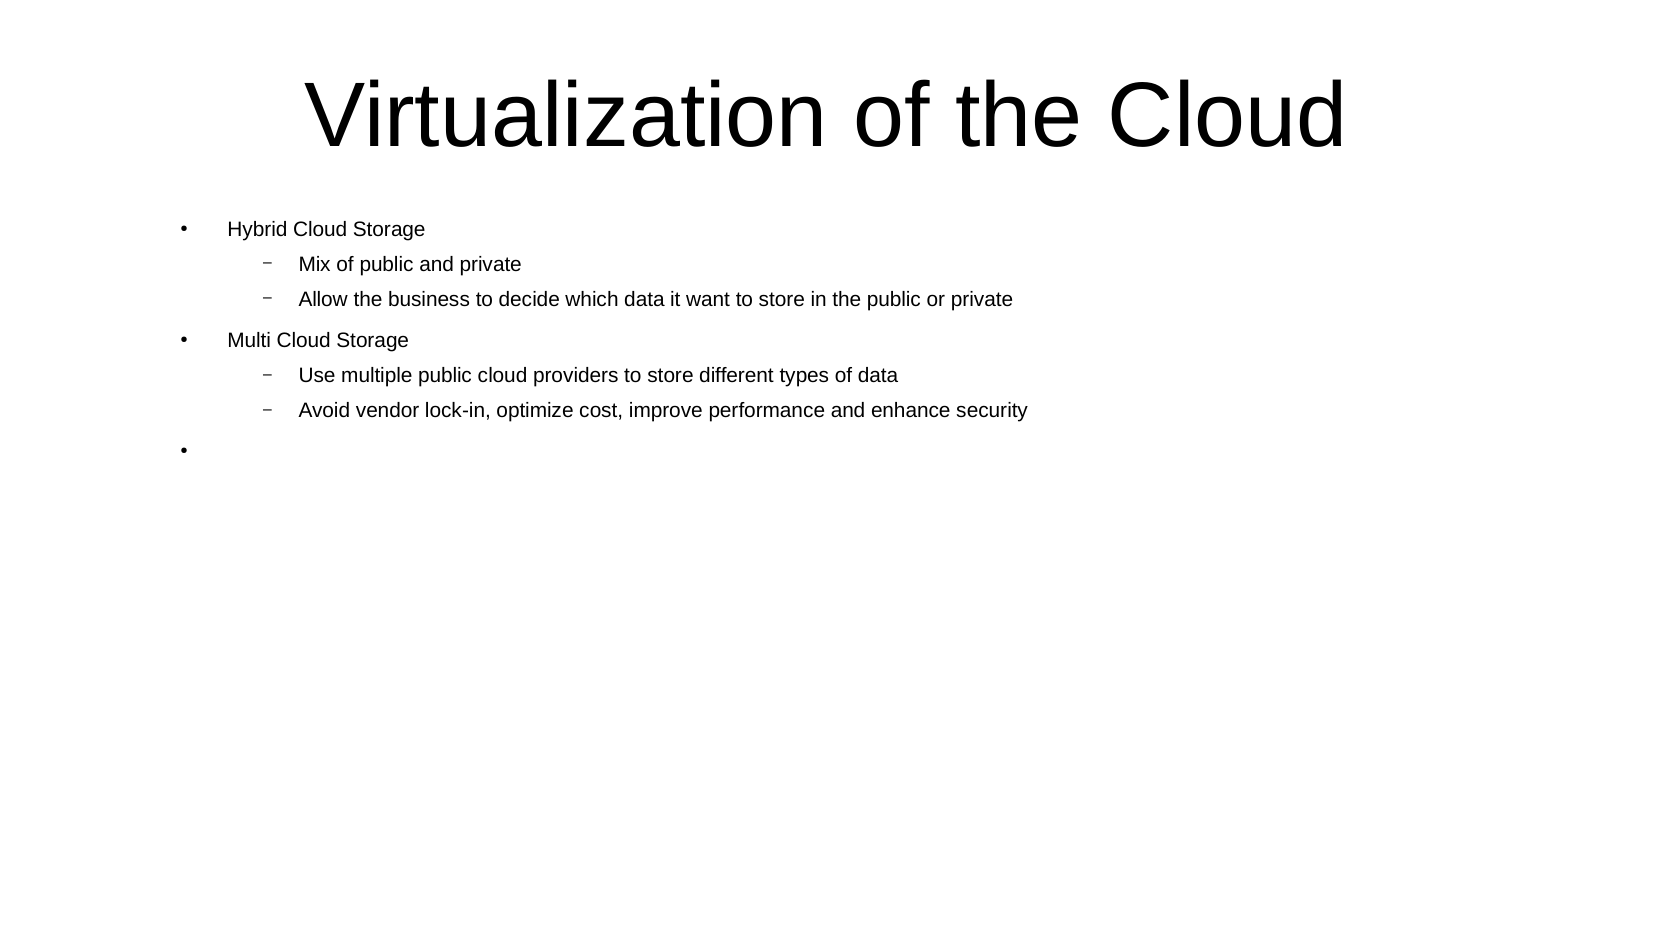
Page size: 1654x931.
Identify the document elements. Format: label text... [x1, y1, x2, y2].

list Hybrid Cloud Storage Mix of public and private Allow the business to decide which data it want to store in the public or private Multi Cloud Storage Use multiple public cloud providers to store different types of data Avoid vendor lock-in, optimize cost, improve performance and enhance security [15, 217, 1571, 901]
title Virtualization of the Cloud [82, 37, 1571, 193]
